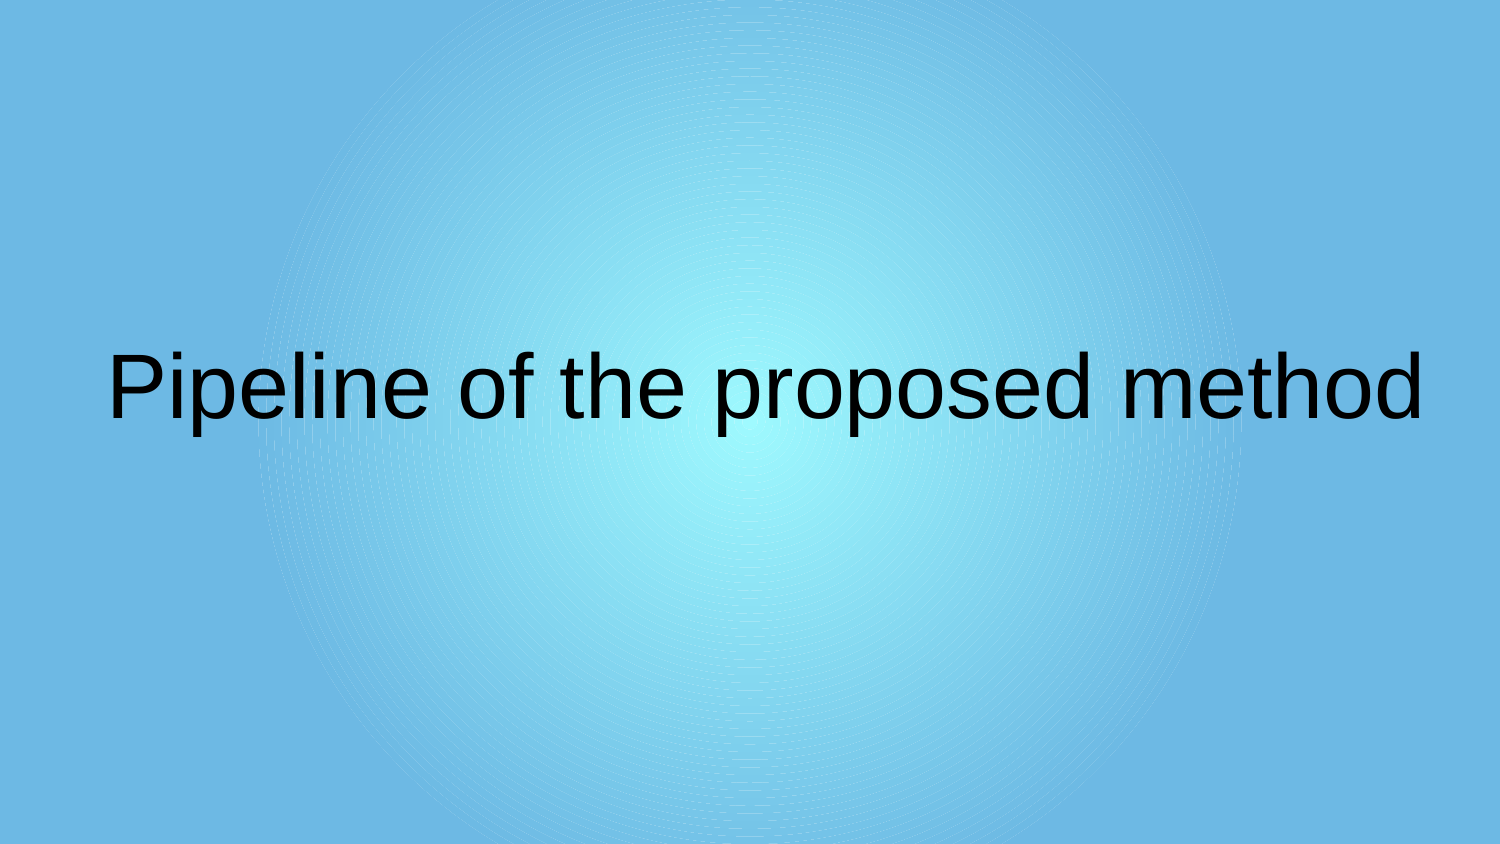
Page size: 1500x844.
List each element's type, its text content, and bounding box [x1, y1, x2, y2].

text_box Pipeline of the proposed method [106, 326, 1491, 532]
